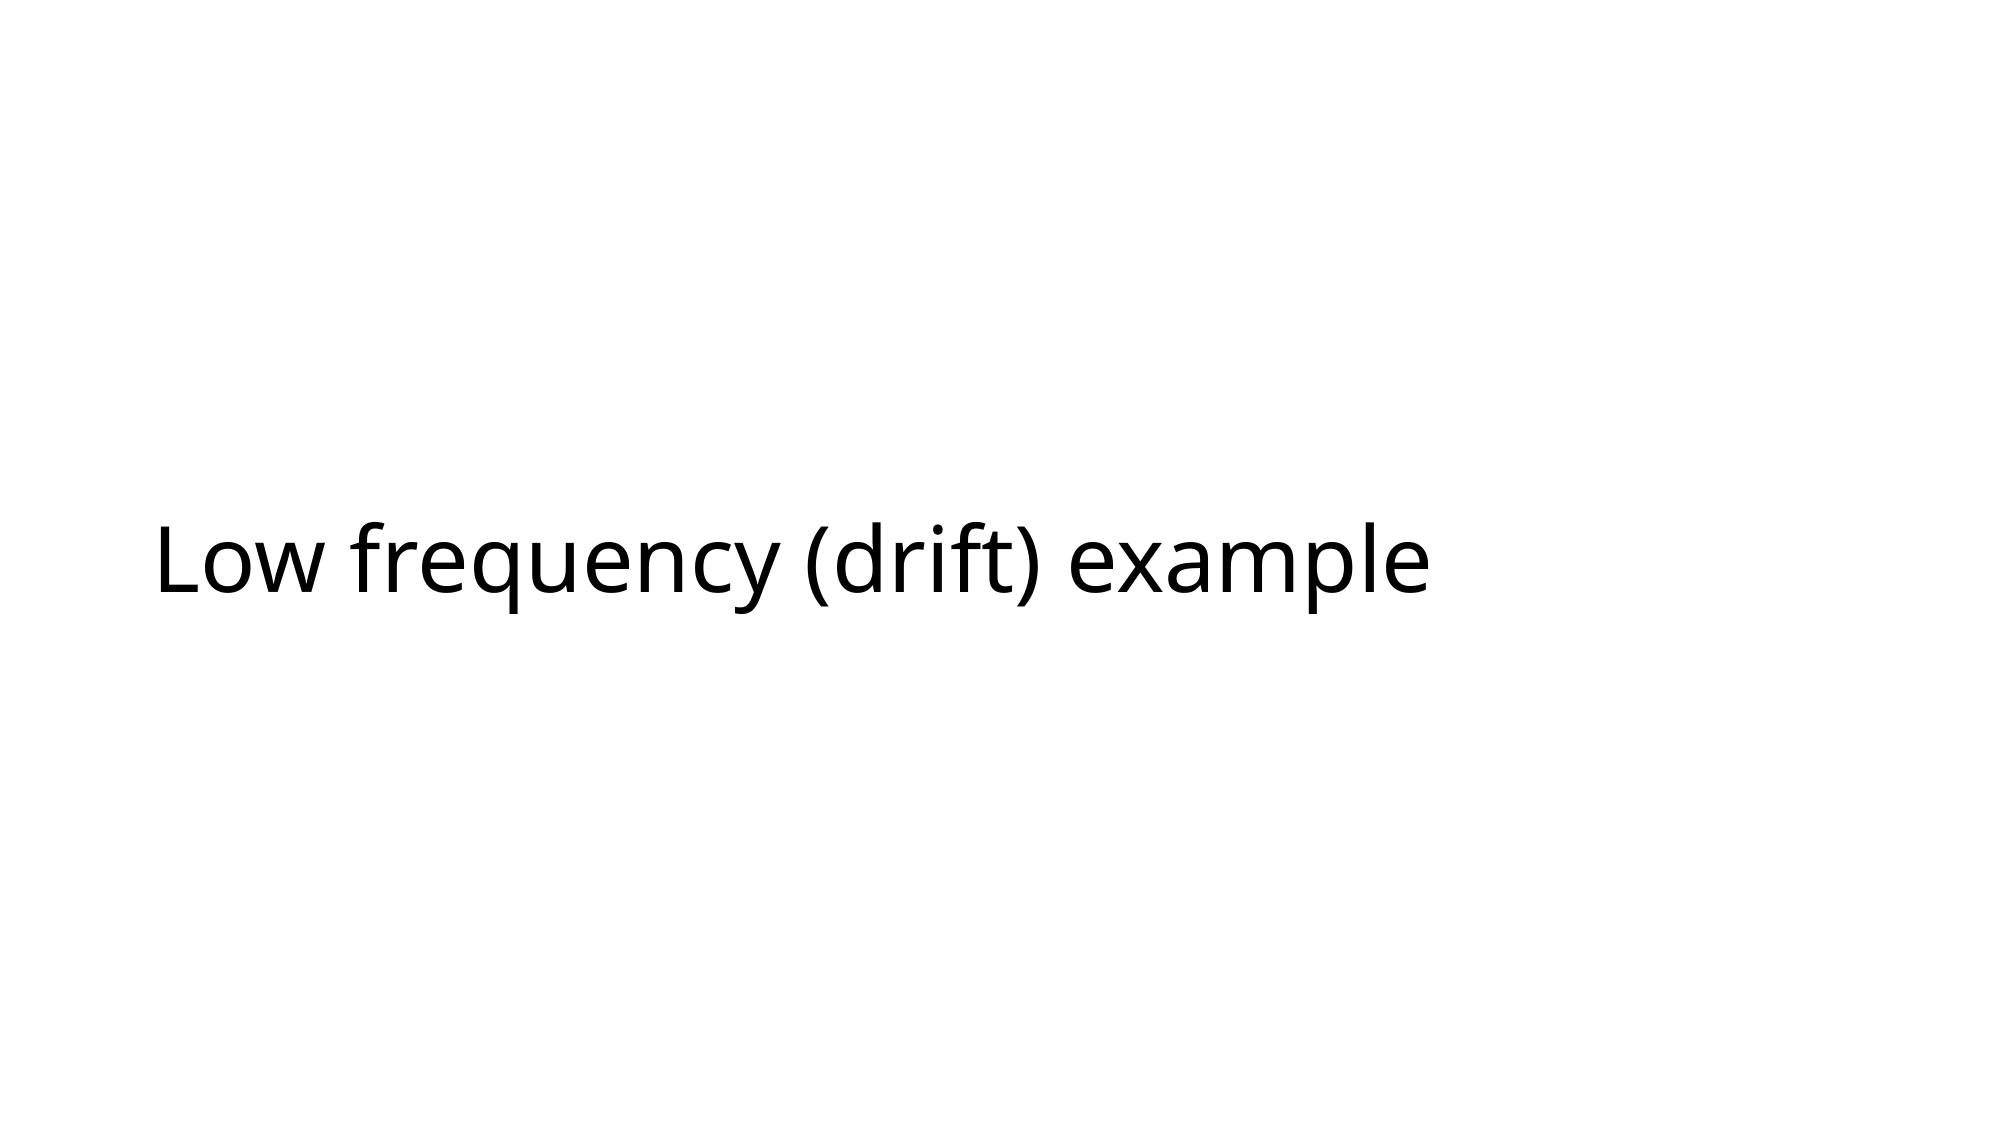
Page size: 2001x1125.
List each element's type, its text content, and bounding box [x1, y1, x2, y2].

title Low frequency (drift) example [137, 453, 1863, 672]
